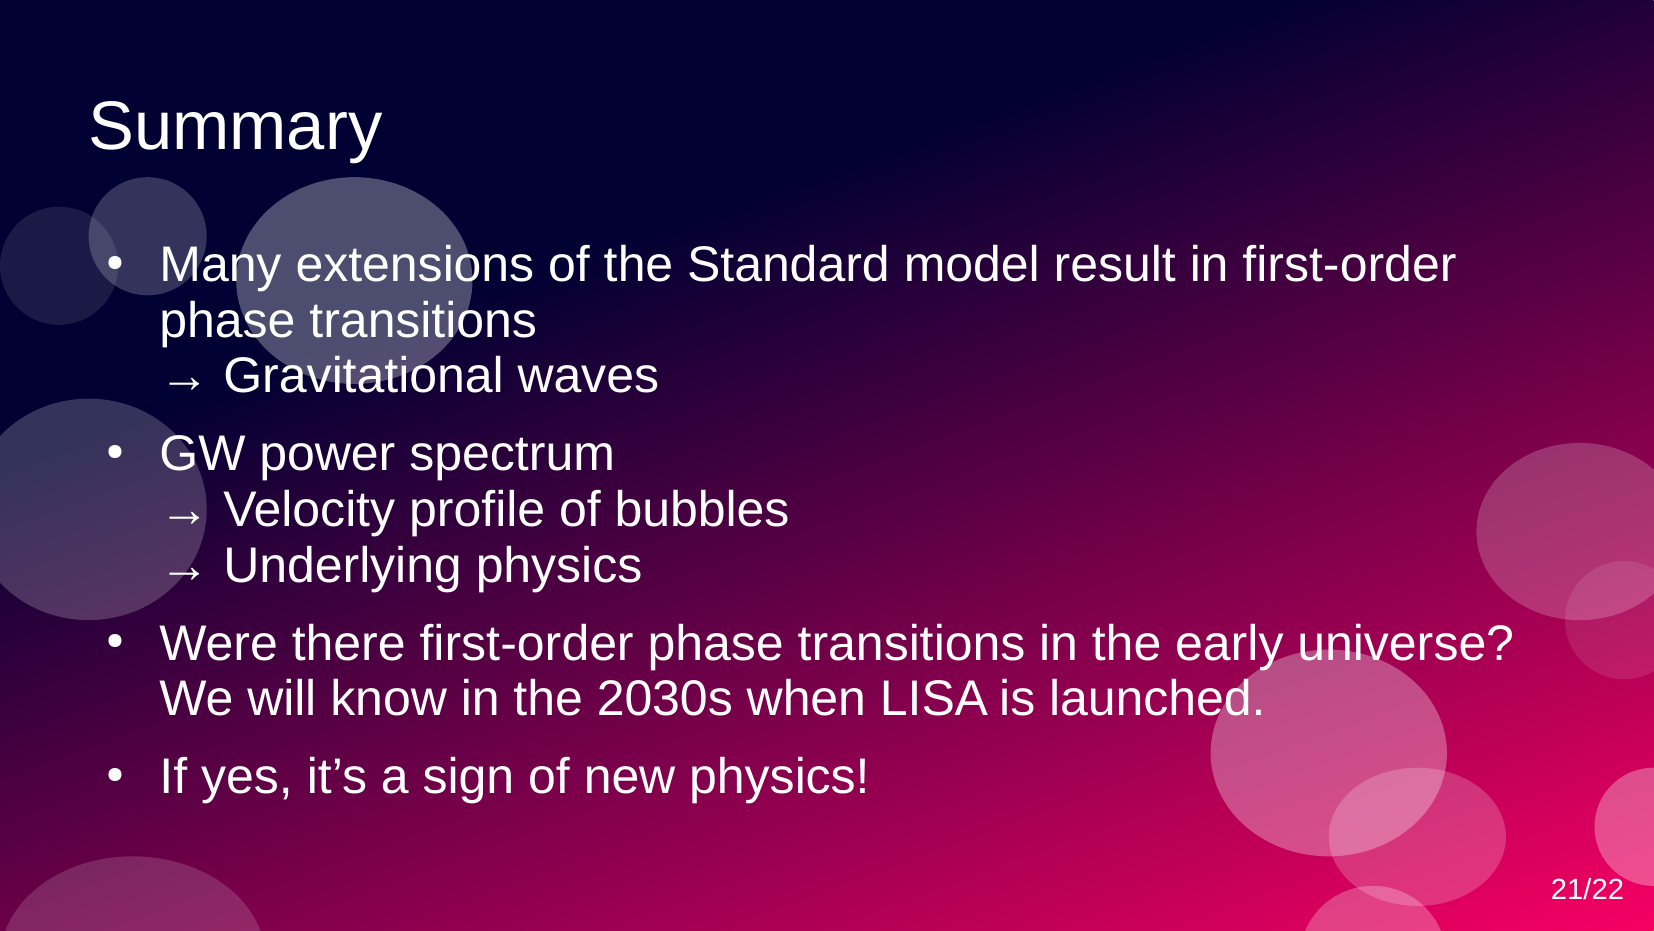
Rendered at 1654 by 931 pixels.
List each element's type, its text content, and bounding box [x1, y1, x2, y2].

list Many extensions of the Standard model result in first-order phase transitions → Gravitational waves GW power spectrum → Velocity profile of bubbles → Underlying physics Were there first-order phase transitions in the early universe?We will know in the 2030s when LISA is launched. If yes, it’s a sign of new physics! [88, 236, 1565, 827]
title Summary [88, 44, 1565, 207]
